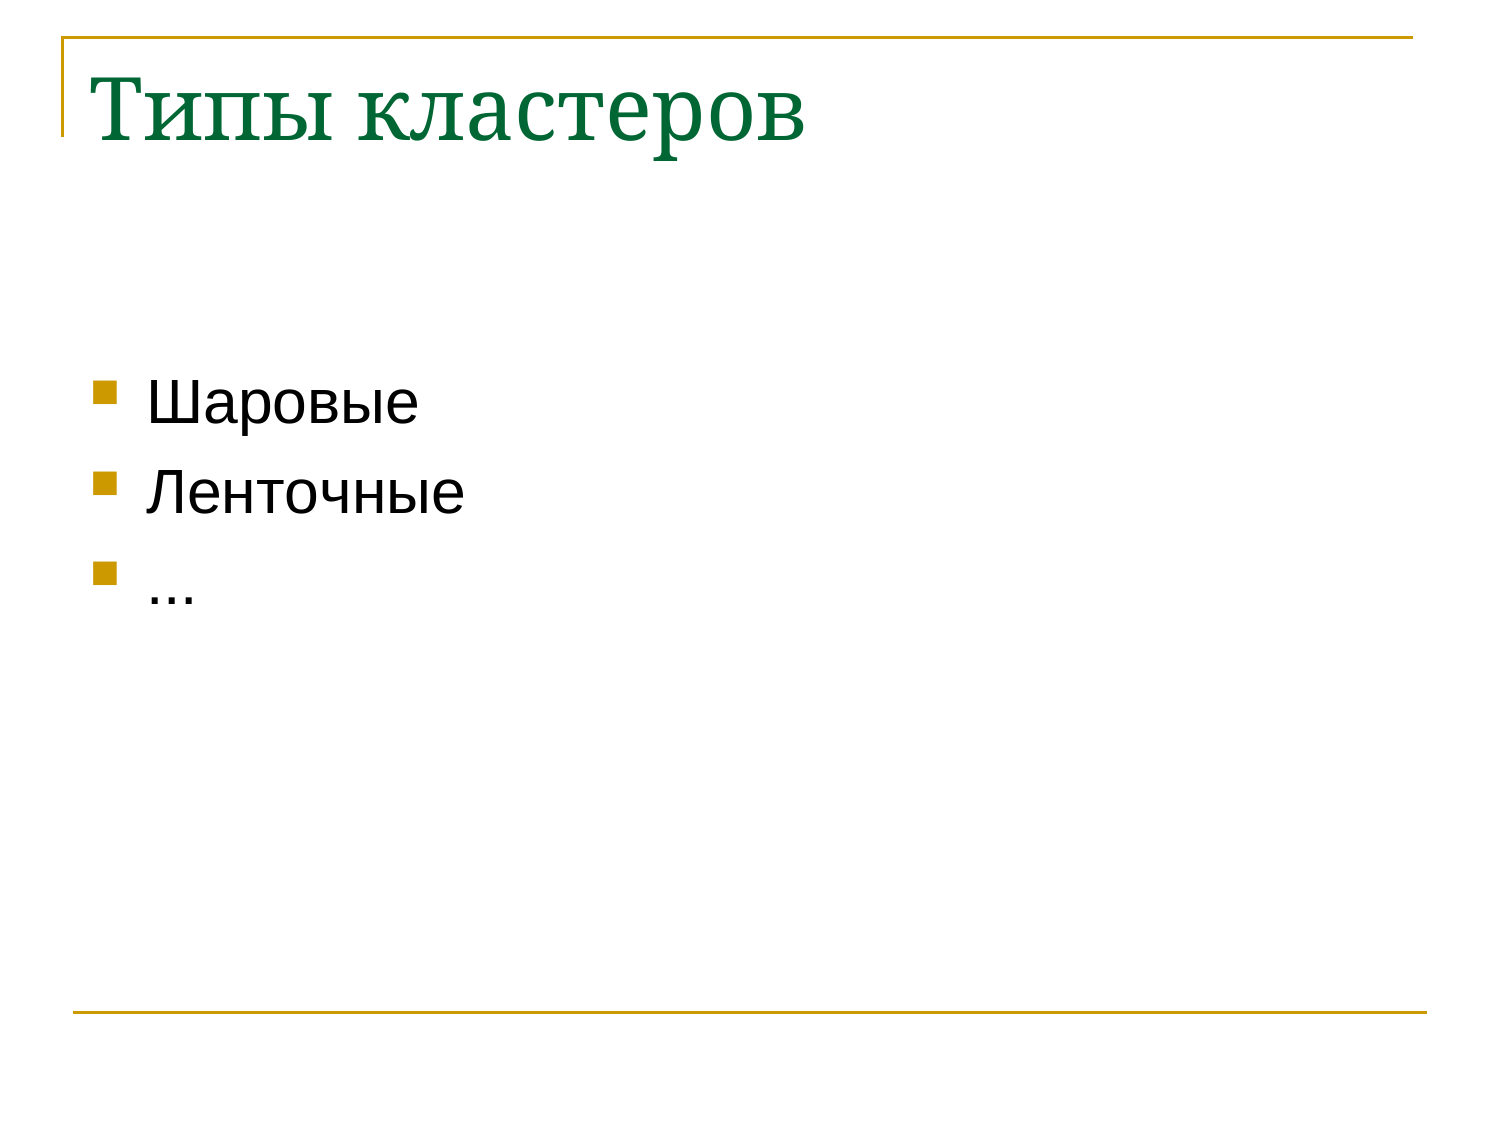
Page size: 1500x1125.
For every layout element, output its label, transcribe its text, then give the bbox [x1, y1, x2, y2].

list Шаровые Ленточные ... [75, 262, 1426, 1006]
title Типы кластеров [75, 45, 1426, 233]
